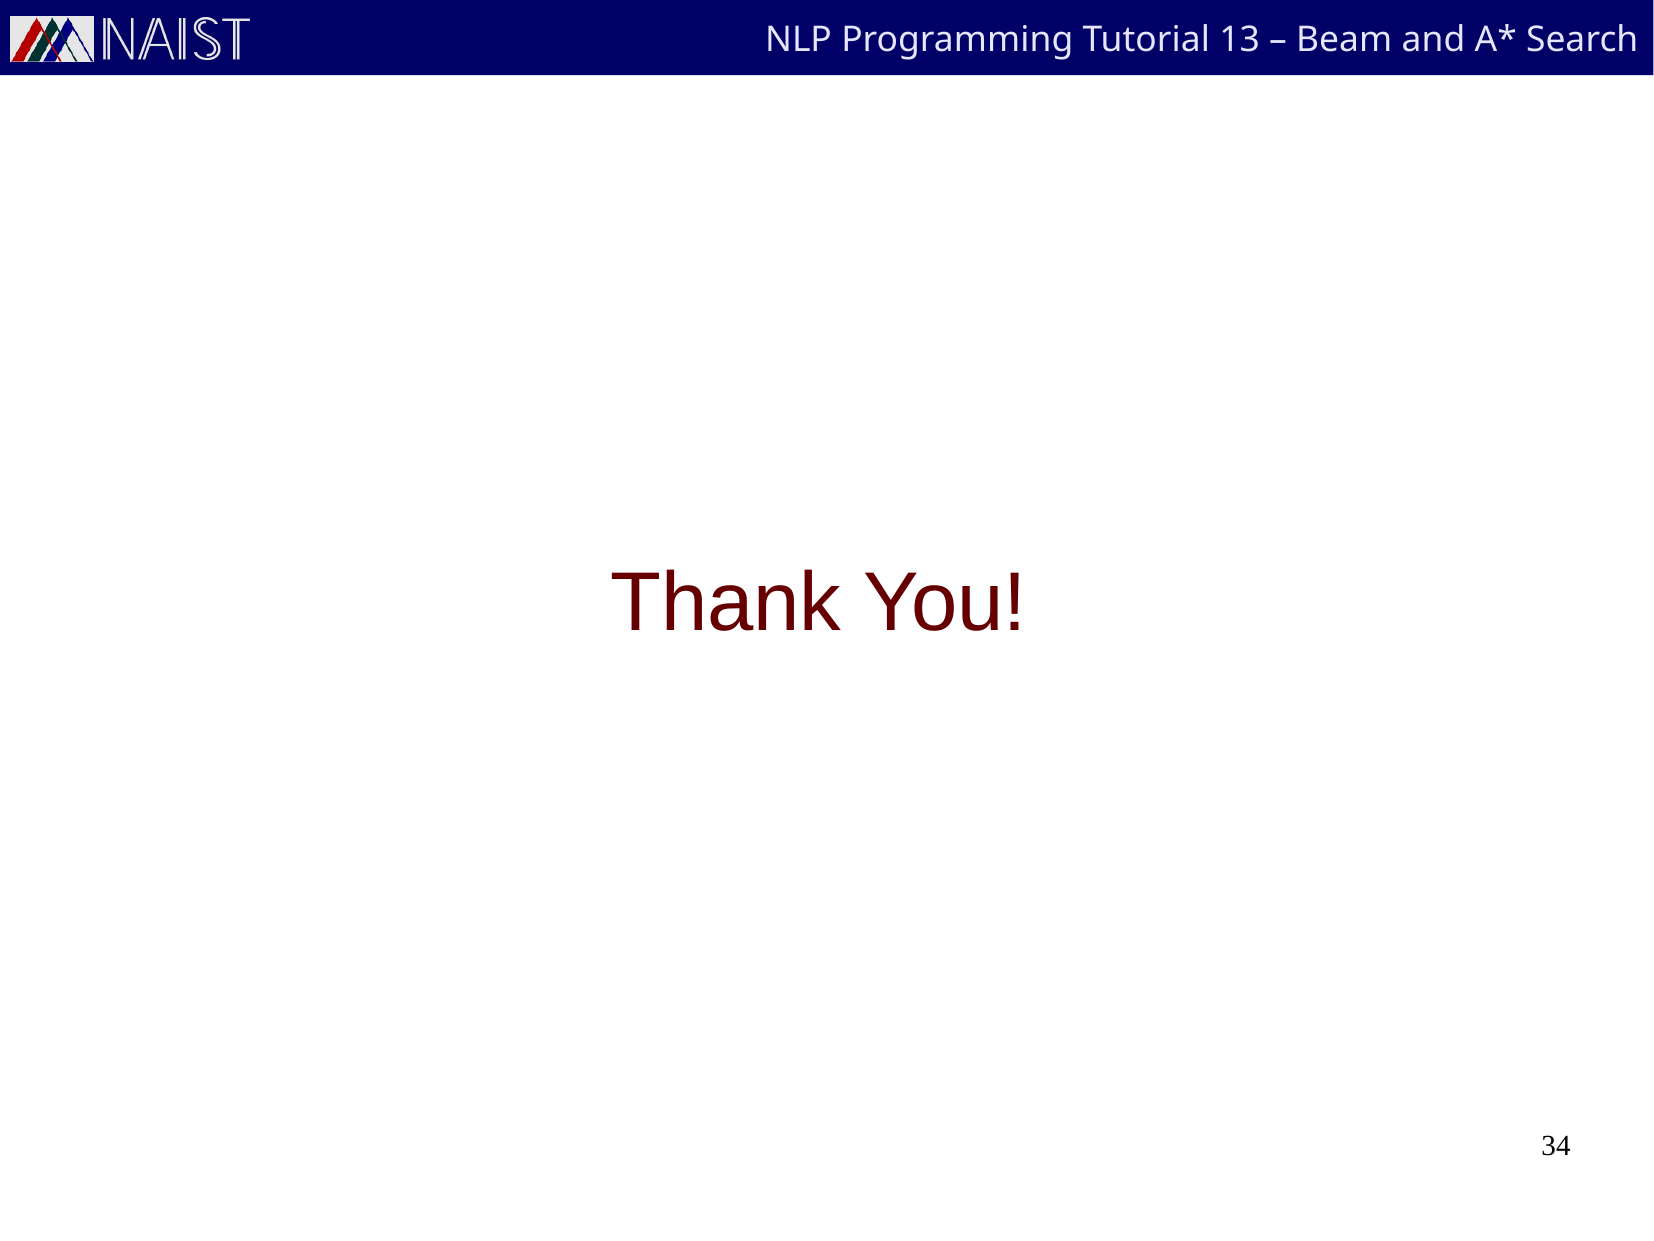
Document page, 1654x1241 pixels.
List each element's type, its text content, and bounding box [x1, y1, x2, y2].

picture [10, 16, 94, 62]
picture [102, 17, 251, 60]
title Thank You! [75, 506, 1564, 698]
